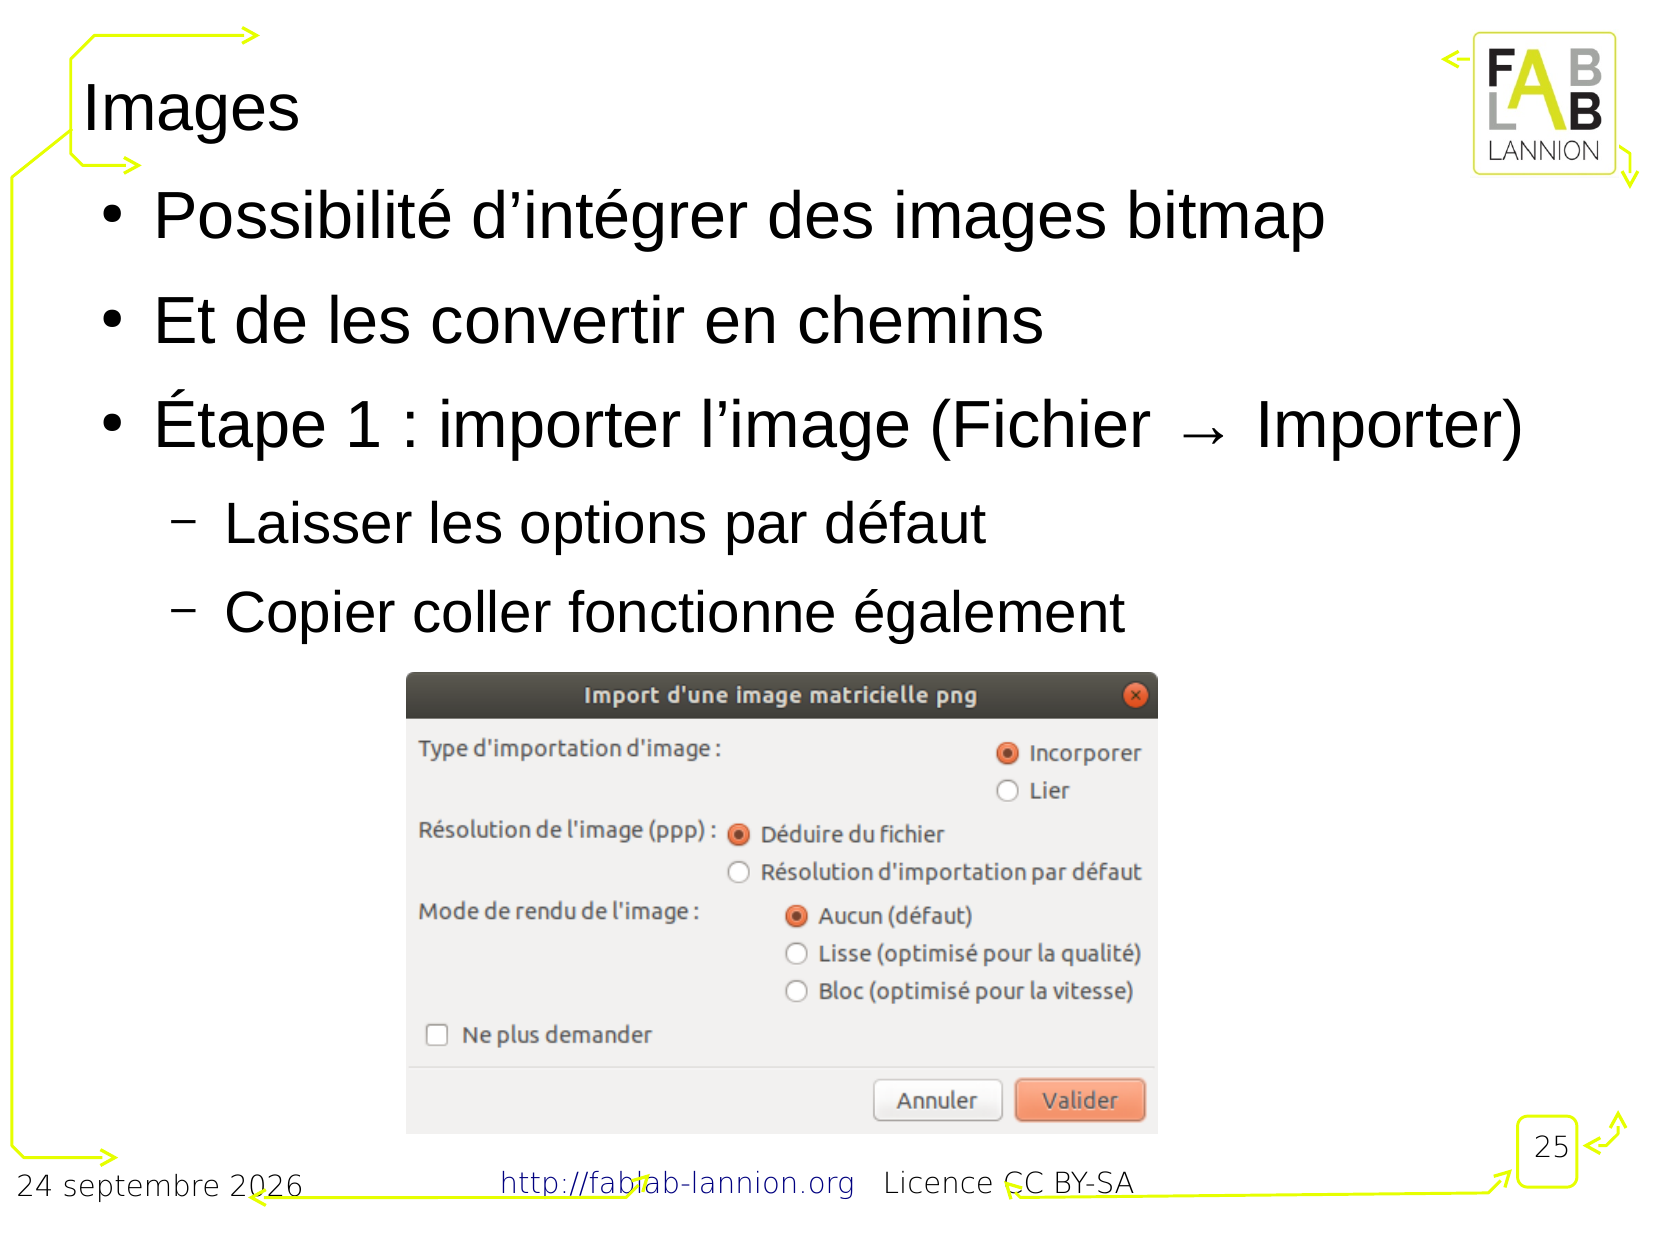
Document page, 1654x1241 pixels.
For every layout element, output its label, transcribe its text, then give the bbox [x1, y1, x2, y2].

title Images [82, 49, 1441, 166]
list Possibilité d’intégrer des images bitmap Et de les convertir en chemins Étape 1 : importer l’image (Fichier → Importer) Laisser les options par défaut Copier coller fonctionne également [82, 178, 1571, 898]
picture [406, 672, 1158, 1134]
picture [1470, 29, 1619, 178]
